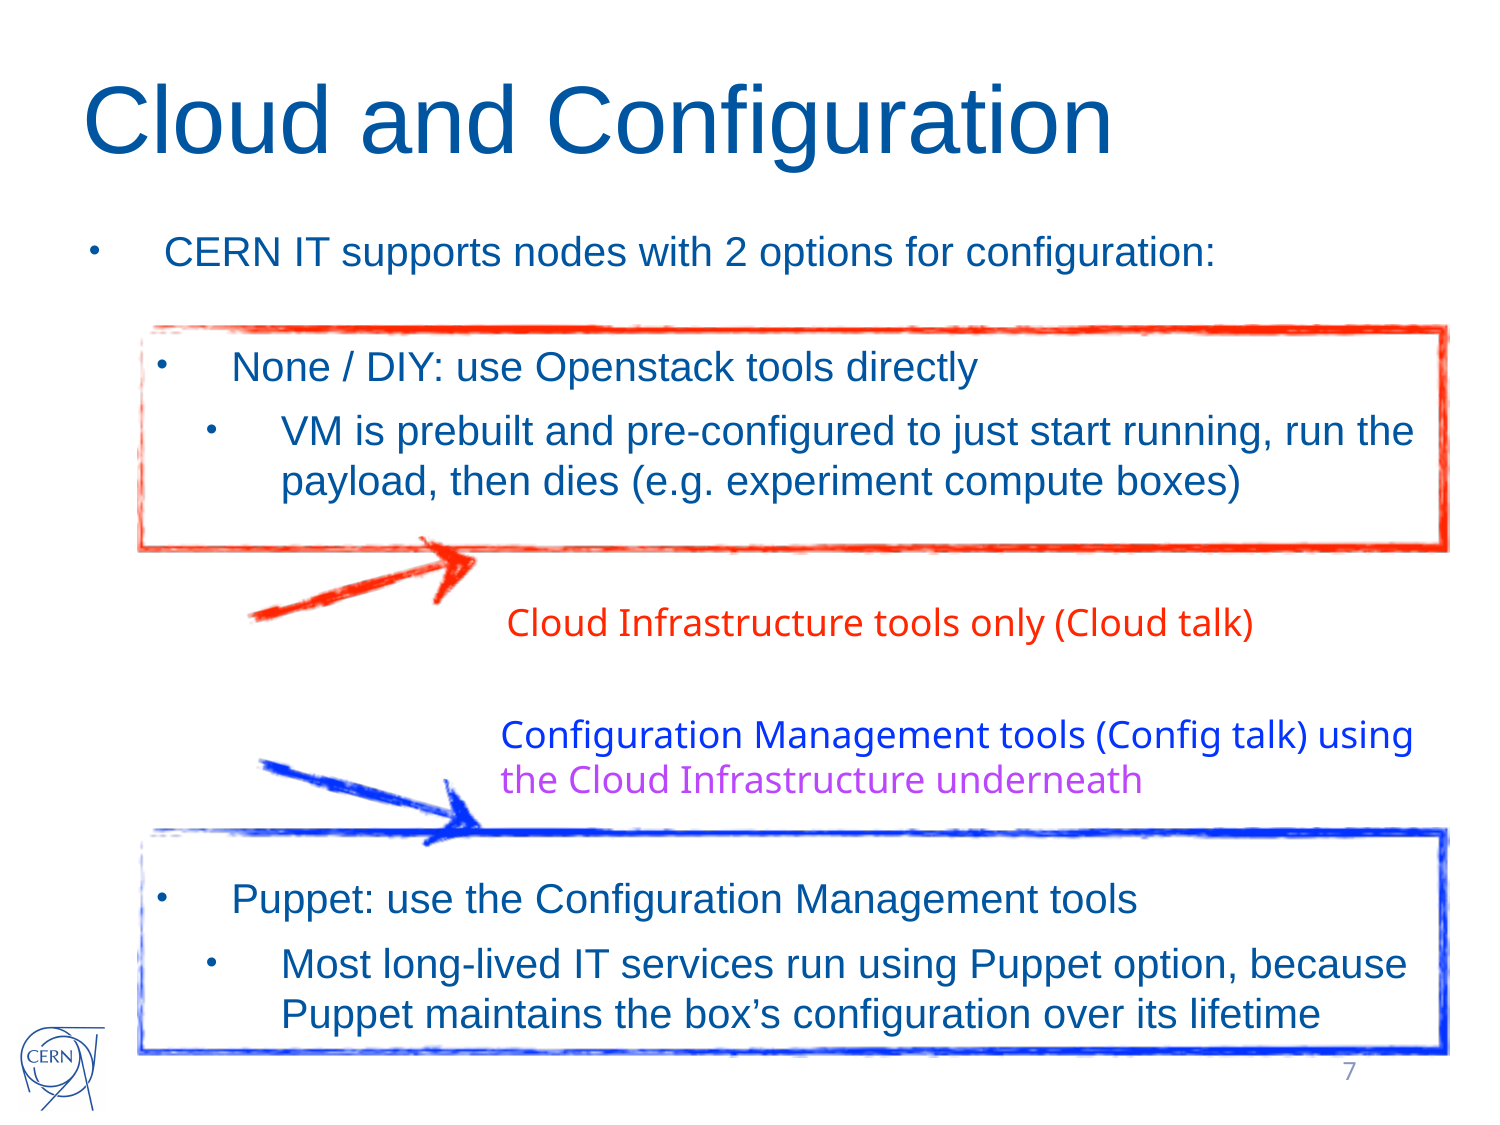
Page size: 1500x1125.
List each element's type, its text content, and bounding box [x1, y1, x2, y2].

picture [18, 1025, 75, 1112]
picture [1425, 827, 1450, 1058]
picture [1425, 324, 1450, 555]
list CERN IT supports nodes with 2 options for configuration: None / DIY: use Openstack tools directly VM is prebuilt and pre-configured to just start running, run the payload, then dies (e.g. experiment compute boxes) Puppet: use the Configuration Management tools Most long-lived IT services run using Puppet option, because Puppet maintains the box’s configuration over its lifetime [75, 217, 1425, 1125]
title Cloud and Configuration [75, 13, 1425, 217]
